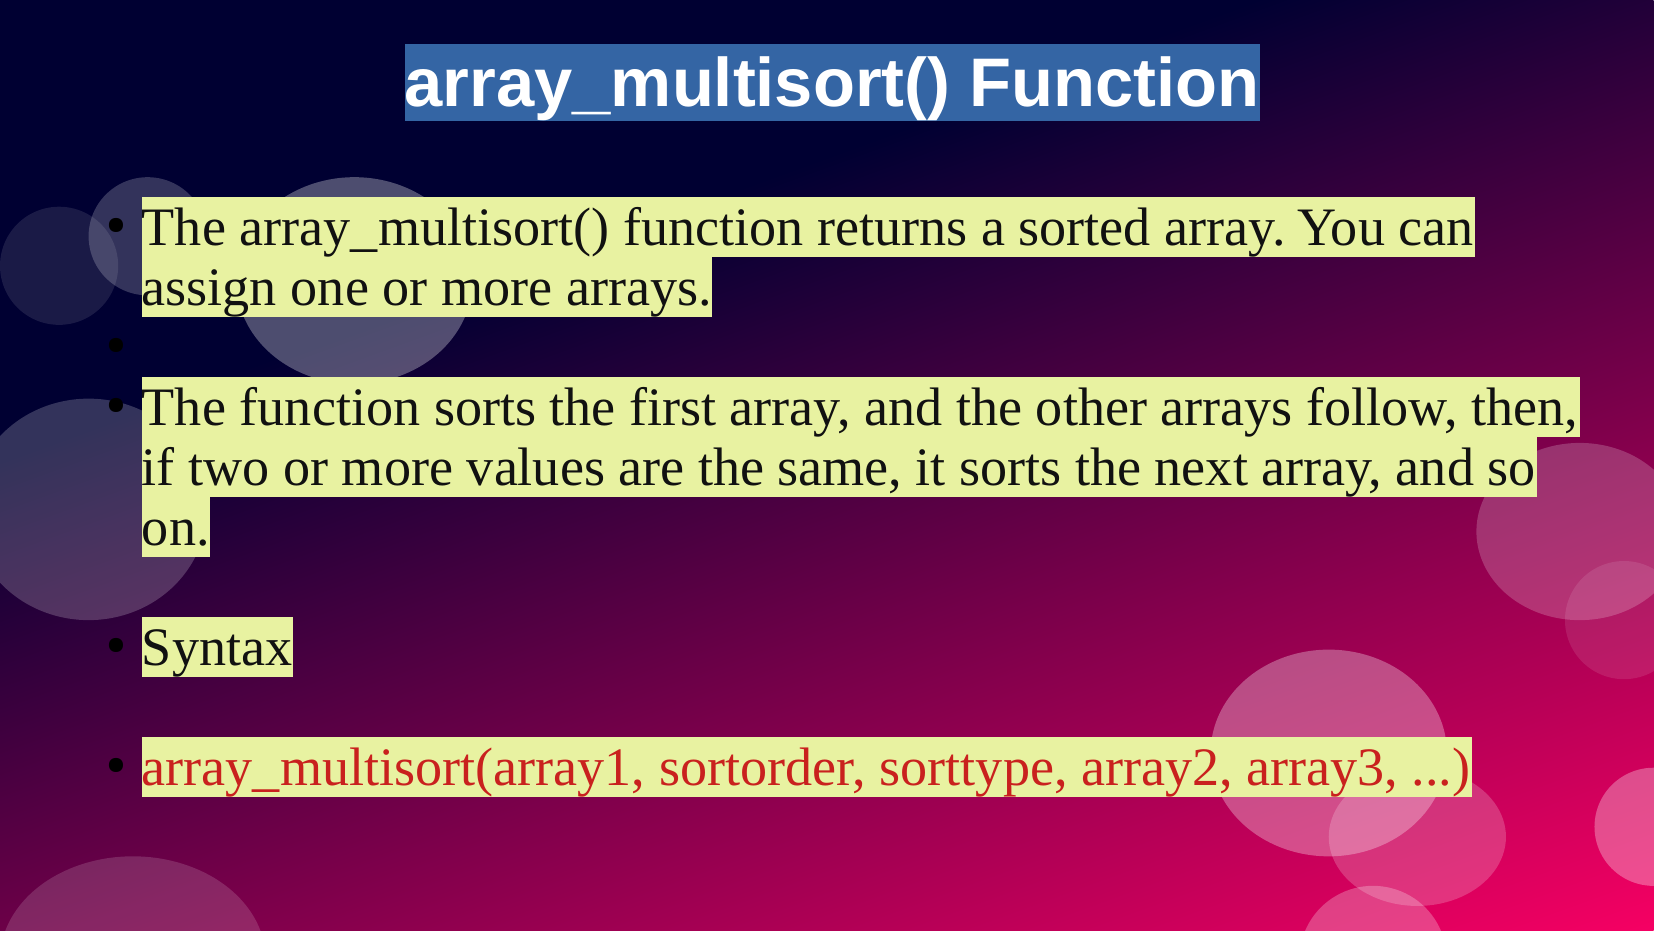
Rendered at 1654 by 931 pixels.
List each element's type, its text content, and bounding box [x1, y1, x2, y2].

subtitle The array_multisort() function returns a sorted array. You can assign one or more arrays. The function sorts the first array, and the other arrays follow, then, if two or more values are the same, it sorts the next array, and so on. Syntax array_multisort(array1, sortorder, sorttype, array2, array3, ...) [106, 29, 1595, 931]
title array_multisort() Function [88, 17, 1577, 148]
